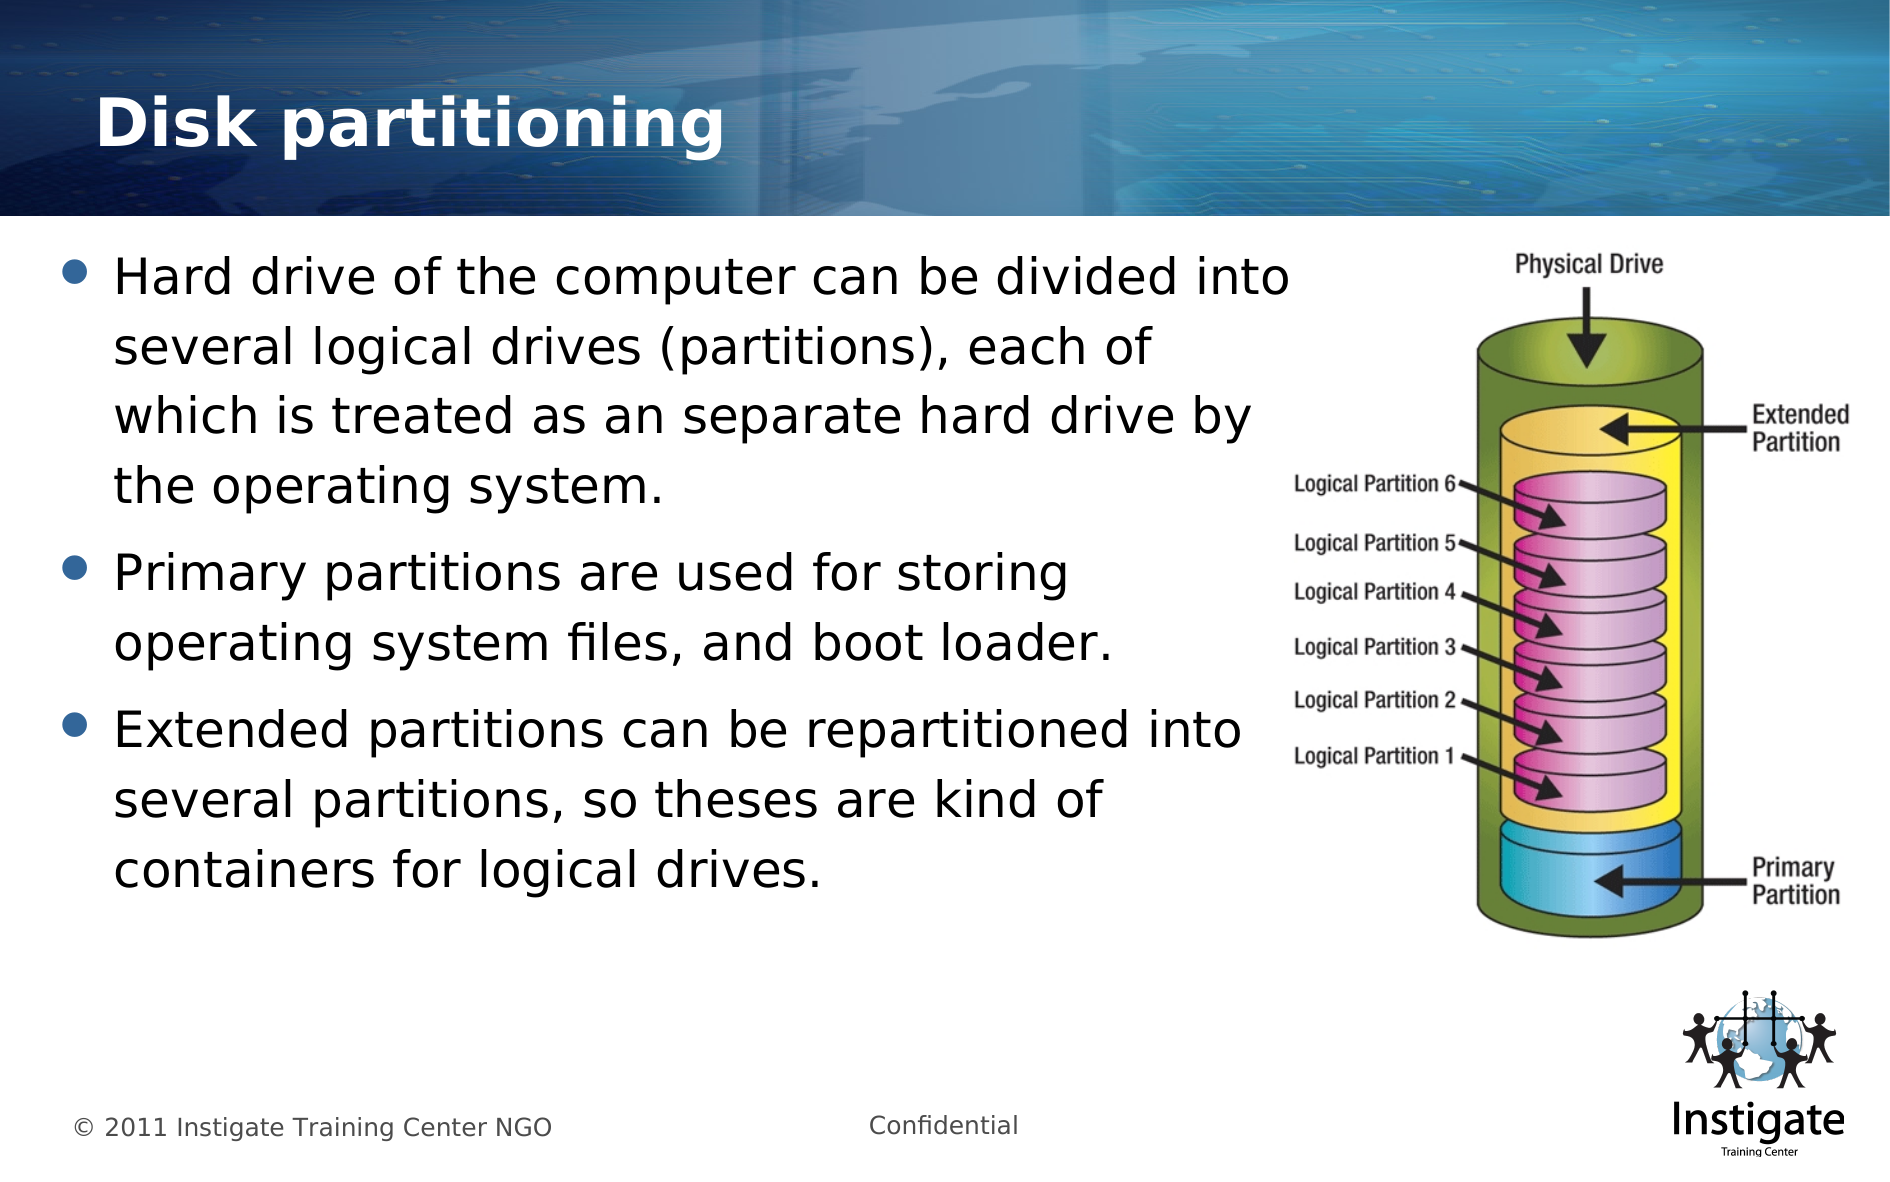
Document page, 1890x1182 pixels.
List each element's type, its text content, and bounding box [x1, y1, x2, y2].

picture [1674, 990, 1844, 1157]
picture [0, 0, 1890, 216]
picture [1292, 236, 1856, 950]
list Hard drive of the computer can be divided into several logical drives (partitions), each of which is treated as an separate hard drive by the operating system. Primary partitions are used for storing operating system files, and boot loader. Extended partitions can be repartitioned into several partitions, so theses are kind of containers for logical drives. [59, 236, 1313, 1001]
title Disk partitioning [94, 54, 1793, 210]
